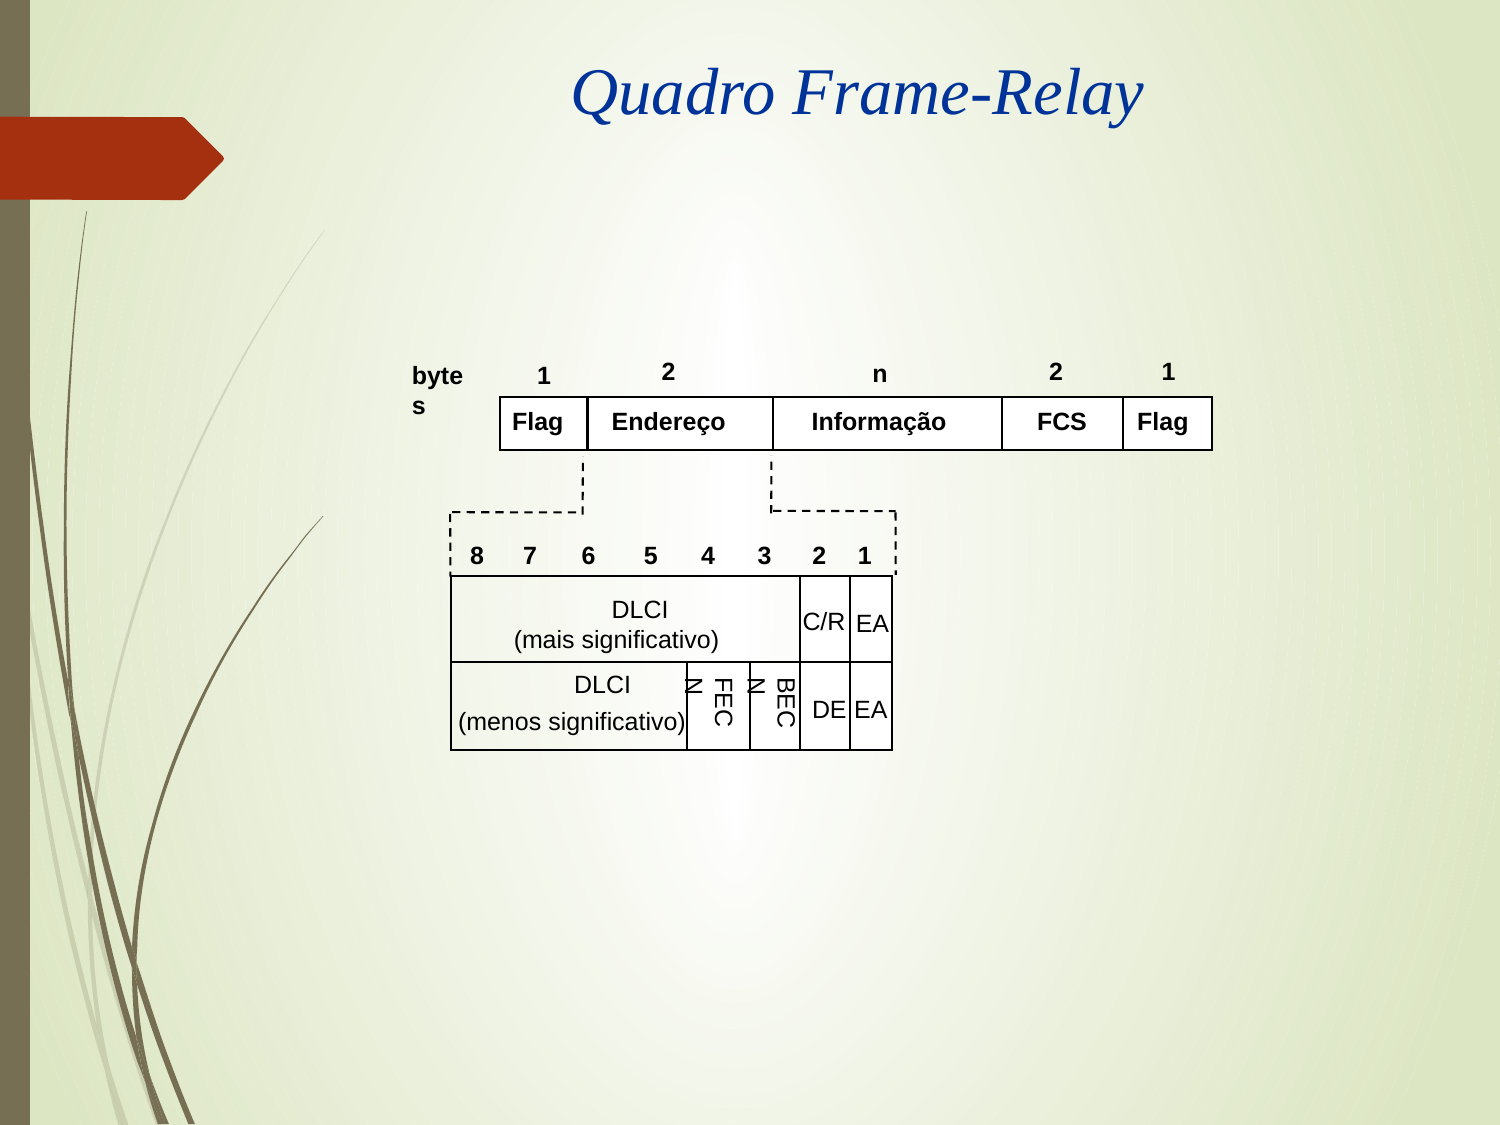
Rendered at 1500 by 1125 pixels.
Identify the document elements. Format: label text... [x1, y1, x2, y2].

text_box (menos significativo)‏ [446, 699, 672, 742]
text_box 1 [525, 353, 564, 396]
text_box DE [811, 687, 842, 730]
text_box Flag [1125, 399, 1201, 442]
text_box 4 [688, 533, 727, 575]
text_box C/R [790, 599, 799, 642]
text_box C/R [831, 615, 841, 621]
text_box (mais significativo)‏ [501, 617, 732, 659]
text_box 1 [1149, 349, 1188, 392]
text_box Endereço [599, 399, 738, 442]
text_box 8 [458, 533, 497, 575]
text_box 2 [800, 533, 839, 575]
text_box EA [843, 601, 902, 644]
text_box FECN [672, 662, 735, 746]
text_box bytes [399, 353, 489, 396]
text_box 5 [631, 533, 670, 575]
text_box [801, 575, 893, 601]
text_box DE [833, 710, 842, 716]
text_box DE [833, 703, 842, 708]
text_box 6 [569, 533, 608, 575]
text_box Flag [500, 399, 576, 442]
text_box 2 [1037, 349, 1076, 392]
text_box 3 [745, 533, 784, 575]
text_box FCS [1025, 399, 1100, 442]
text_box Quadro Frame-Relay [555, 39, 1162, 136]
text_box EA [842, 687, 900, 730]
text_box C/R [801, 599, 849, 642]
text_box [499, 396, 1213, 450]
text_box DLCI [599, 587, 681, 630]
text_box [688, 730, 893, 750]
text_box DLCI [562, 663, 644, 705]
text_box 7 [511, 533, 550, 575]
text_box 2 [649, 349, 688, 392]
text_box BECN [735, 662, 811, 748]
text_box [801, 642, 893, 687]
text_box n [860, 351, 900, 394]
text_box 1 [846, 533, 884, 575]
text_box Informação [799, 399, 959, 442]
